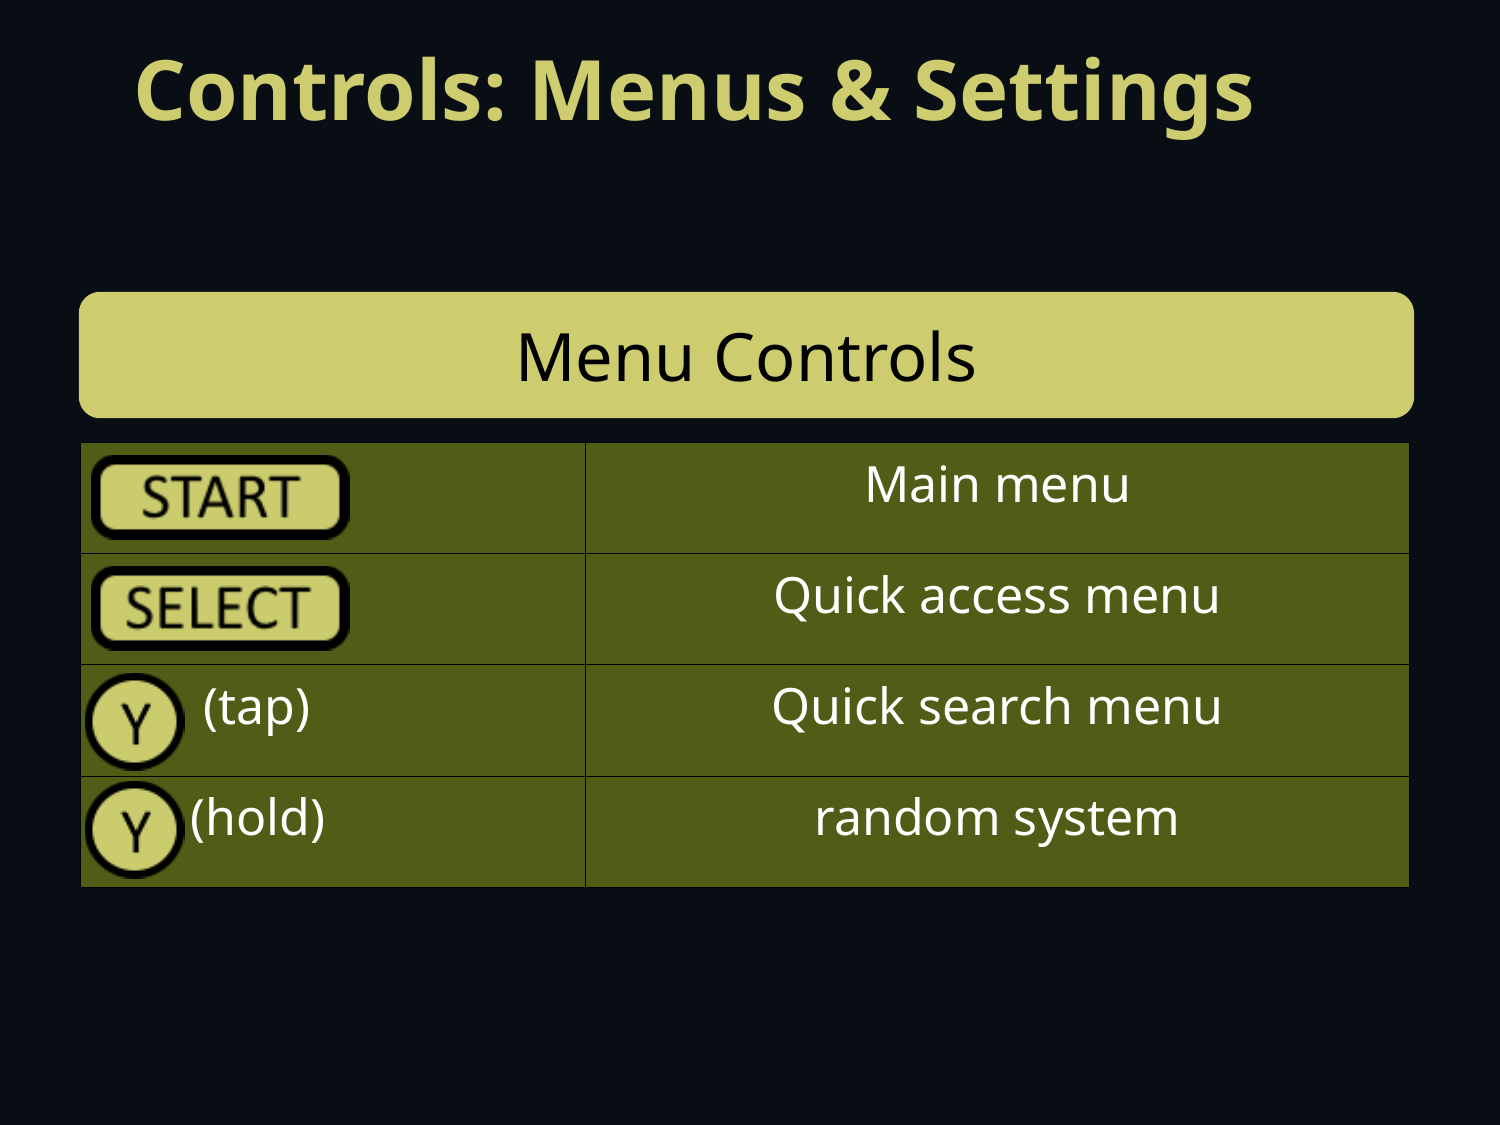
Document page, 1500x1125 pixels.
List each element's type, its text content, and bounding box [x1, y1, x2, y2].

picture [91, 566, 350, 651]
table_cell (tap) [81, 665, 585, 776]
table_header [81, 443, 585, 553]
picture [85, 673, 185, 771]
table_cell (hold) [81, 777, 585, 887]
table_header Main menu [586, 443, 1409, 553]
text_box Controls: Menus & Settings [118, 23, 1348, 152]
table_cell [81, 554, 585, 664]
table_cell random system [586, 777, 1409, 887]
picture [91, 455, 350, 540]
picture [85, 781, 185, 879]
text_box Menu Controls [79, 292, 1414, 418]
table_cell Quick access menu [586, 554, 1409, 664]
table_cell Quick search menu [586, 665, 1409, 776]
